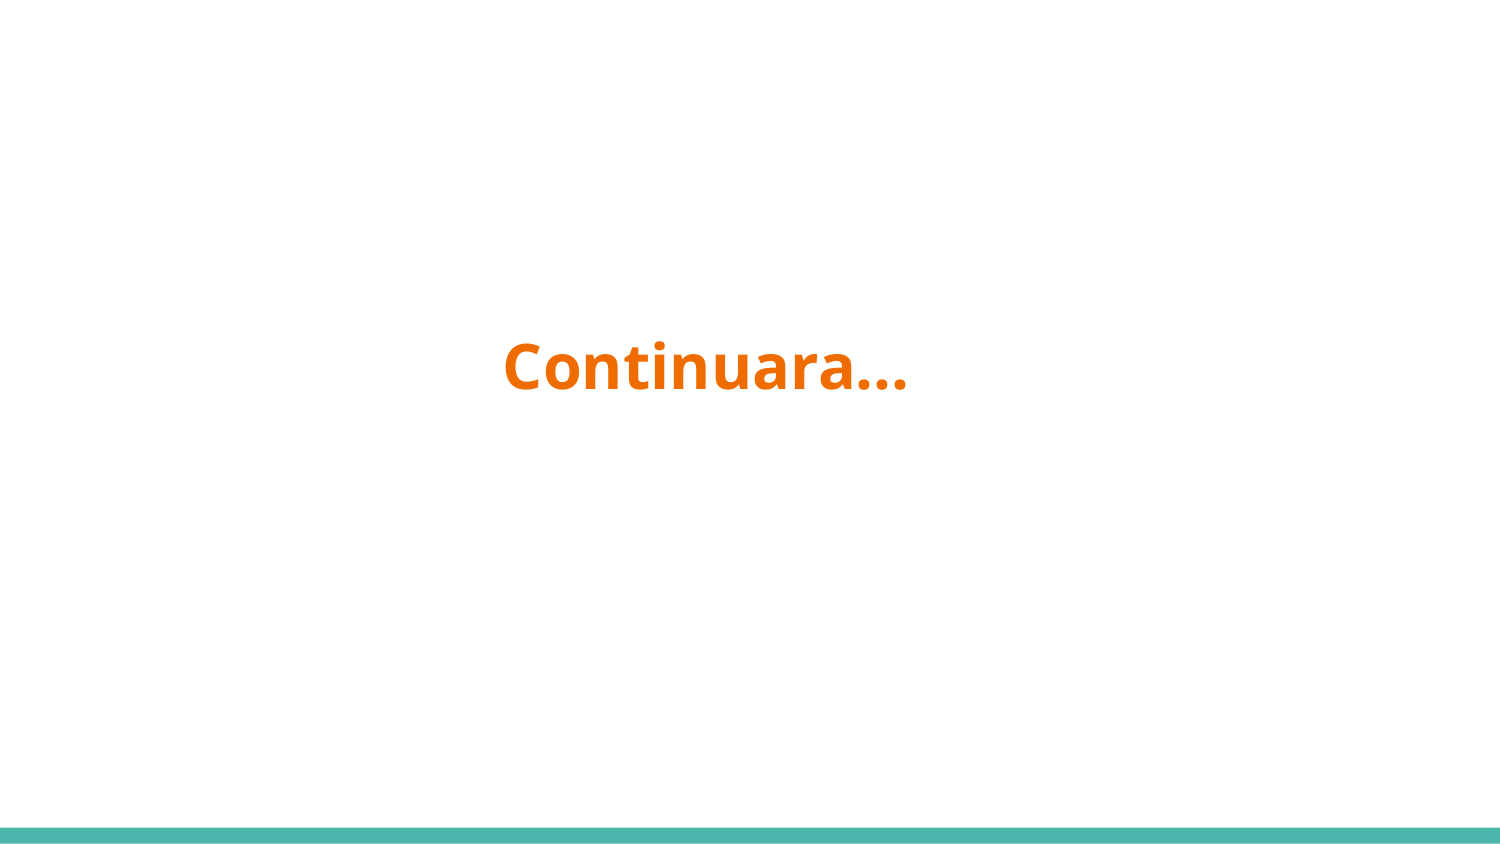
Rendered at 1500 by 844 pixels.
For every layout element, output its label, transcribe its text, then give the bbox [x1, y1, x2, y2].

title Continuara... [7, 307, 1406, 424]
